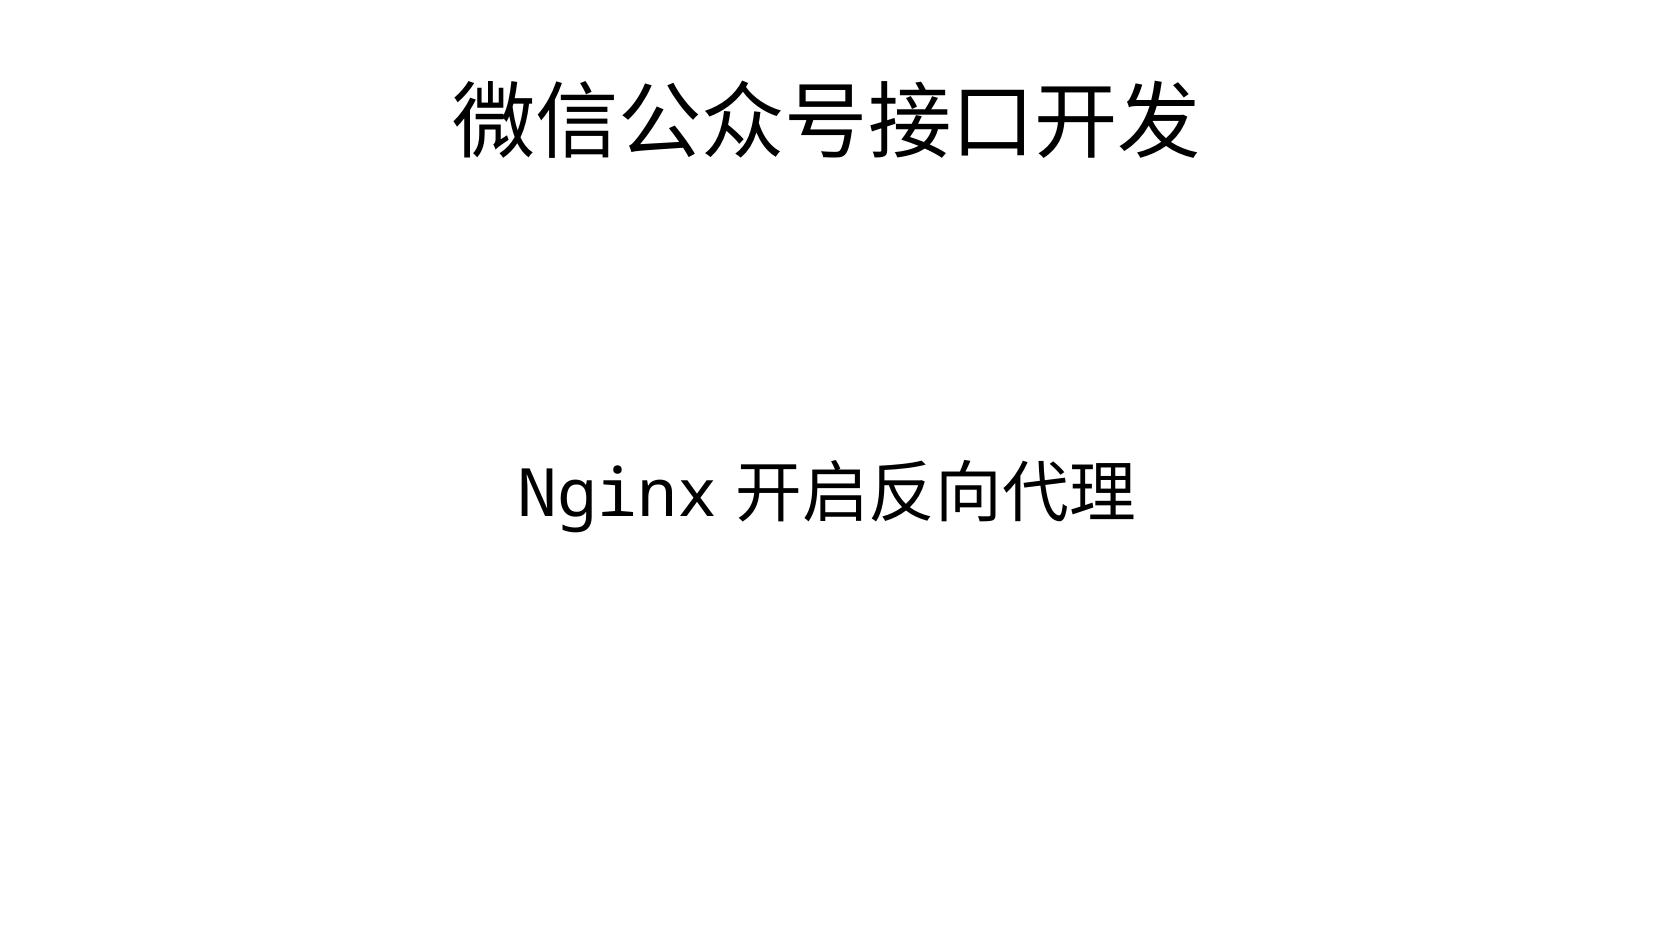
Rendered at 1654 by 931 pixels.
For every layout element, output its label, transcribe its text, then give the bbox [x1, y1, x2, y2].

subtitle Nginx开启反向代理 [82, 217, 1571, 758]
title 微信公众号接口开发 [82, 37, 1571, 193]
